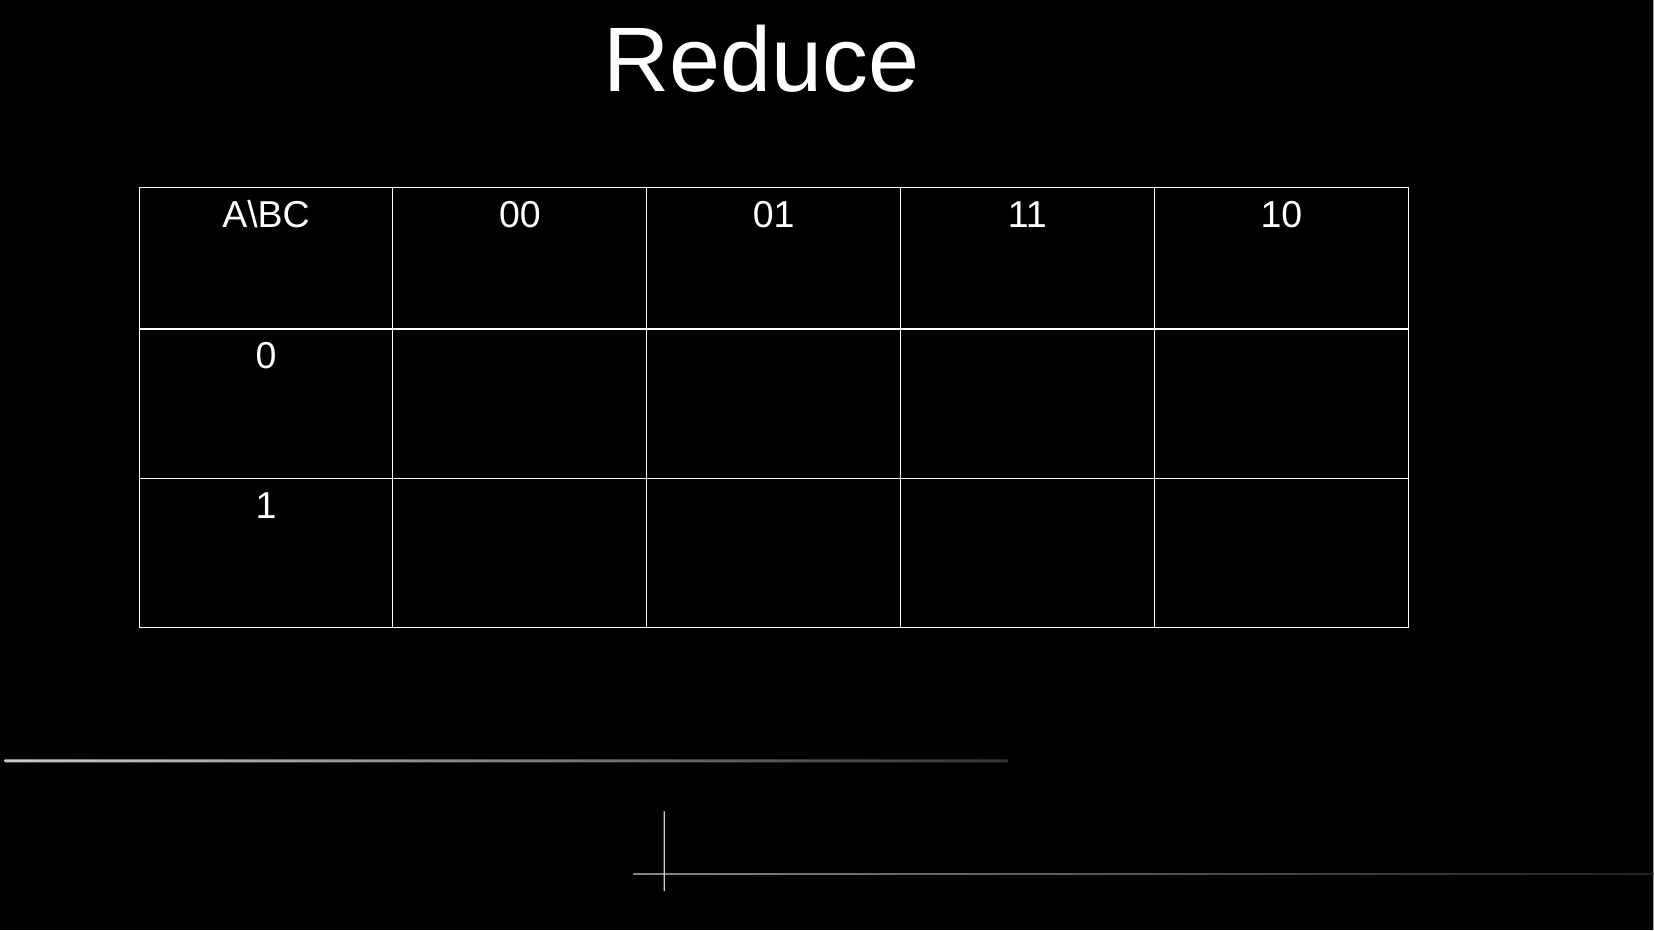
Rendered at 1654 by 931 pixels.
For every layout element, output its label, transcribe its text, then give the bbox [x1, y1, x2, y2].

table_header 11 [901, 188, 1154, 328]
table_cell [647, 330, 900, 478]
table_cell [647, 479, 900, 627]
table_header 10 [1155, 188, 1408, 328]
table_cell [901, 479, 1154, 627]
table_cell [393, 479, 646, 627]
table_cell [901, 330, 1154, 478]
title Reduce [23, 5, 1501, 114]
table_header A\BC [140, 188, 392, 328]
table_cell [1155, 330, 1408, 478]
table_cell [393, 330, 646, 478]
table_header 00 [393, 188, 646, 328]
table_cell 1 [140, 479, 392, 627]
table_cell 0 [140, 330, 392, 478]
table_header 01 [647, 188, 900, 328]
table_cell [1155, 479, 1408, 627]
